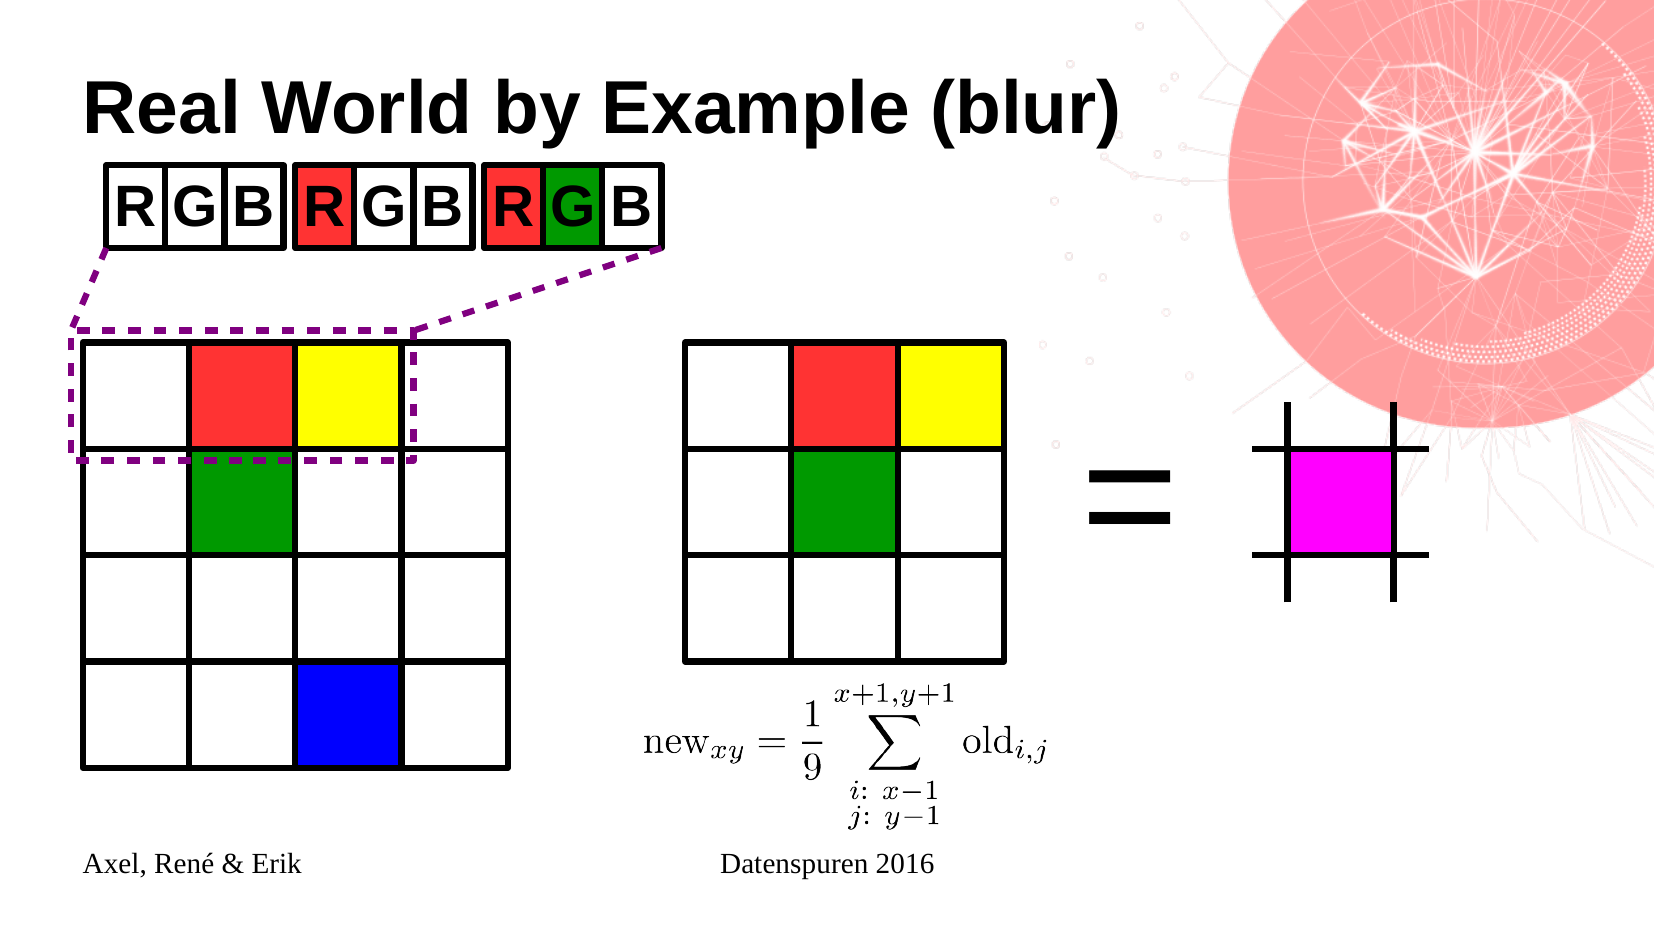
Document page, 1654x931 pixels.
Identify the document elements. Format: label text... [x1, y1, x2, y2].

text_box = [1071, 441, 1190, 548]
text_box [685, 342, 1004, 662]
text_box G [165, 165, 224, 249]
text_box B [224, 165, 284, 249]
text_box R [106, 165, 165, 249]
text_box G [354, 165, 413, 249]
title Real World by Example (blur) [82, 65, 1571, 150]
text_box B [602, 165, 662, 249]
picture [637, 681, 1055, 834]
text_box R [295, 165, 354, 249]
text_box [82, 342, 508, 768]
text_box B [413, 165, 473, 249]
text_box R [484, 165, 543, 249]
text_box [1287, 448, 1394, 556]
text_box G [543, 165, 602, 249]
